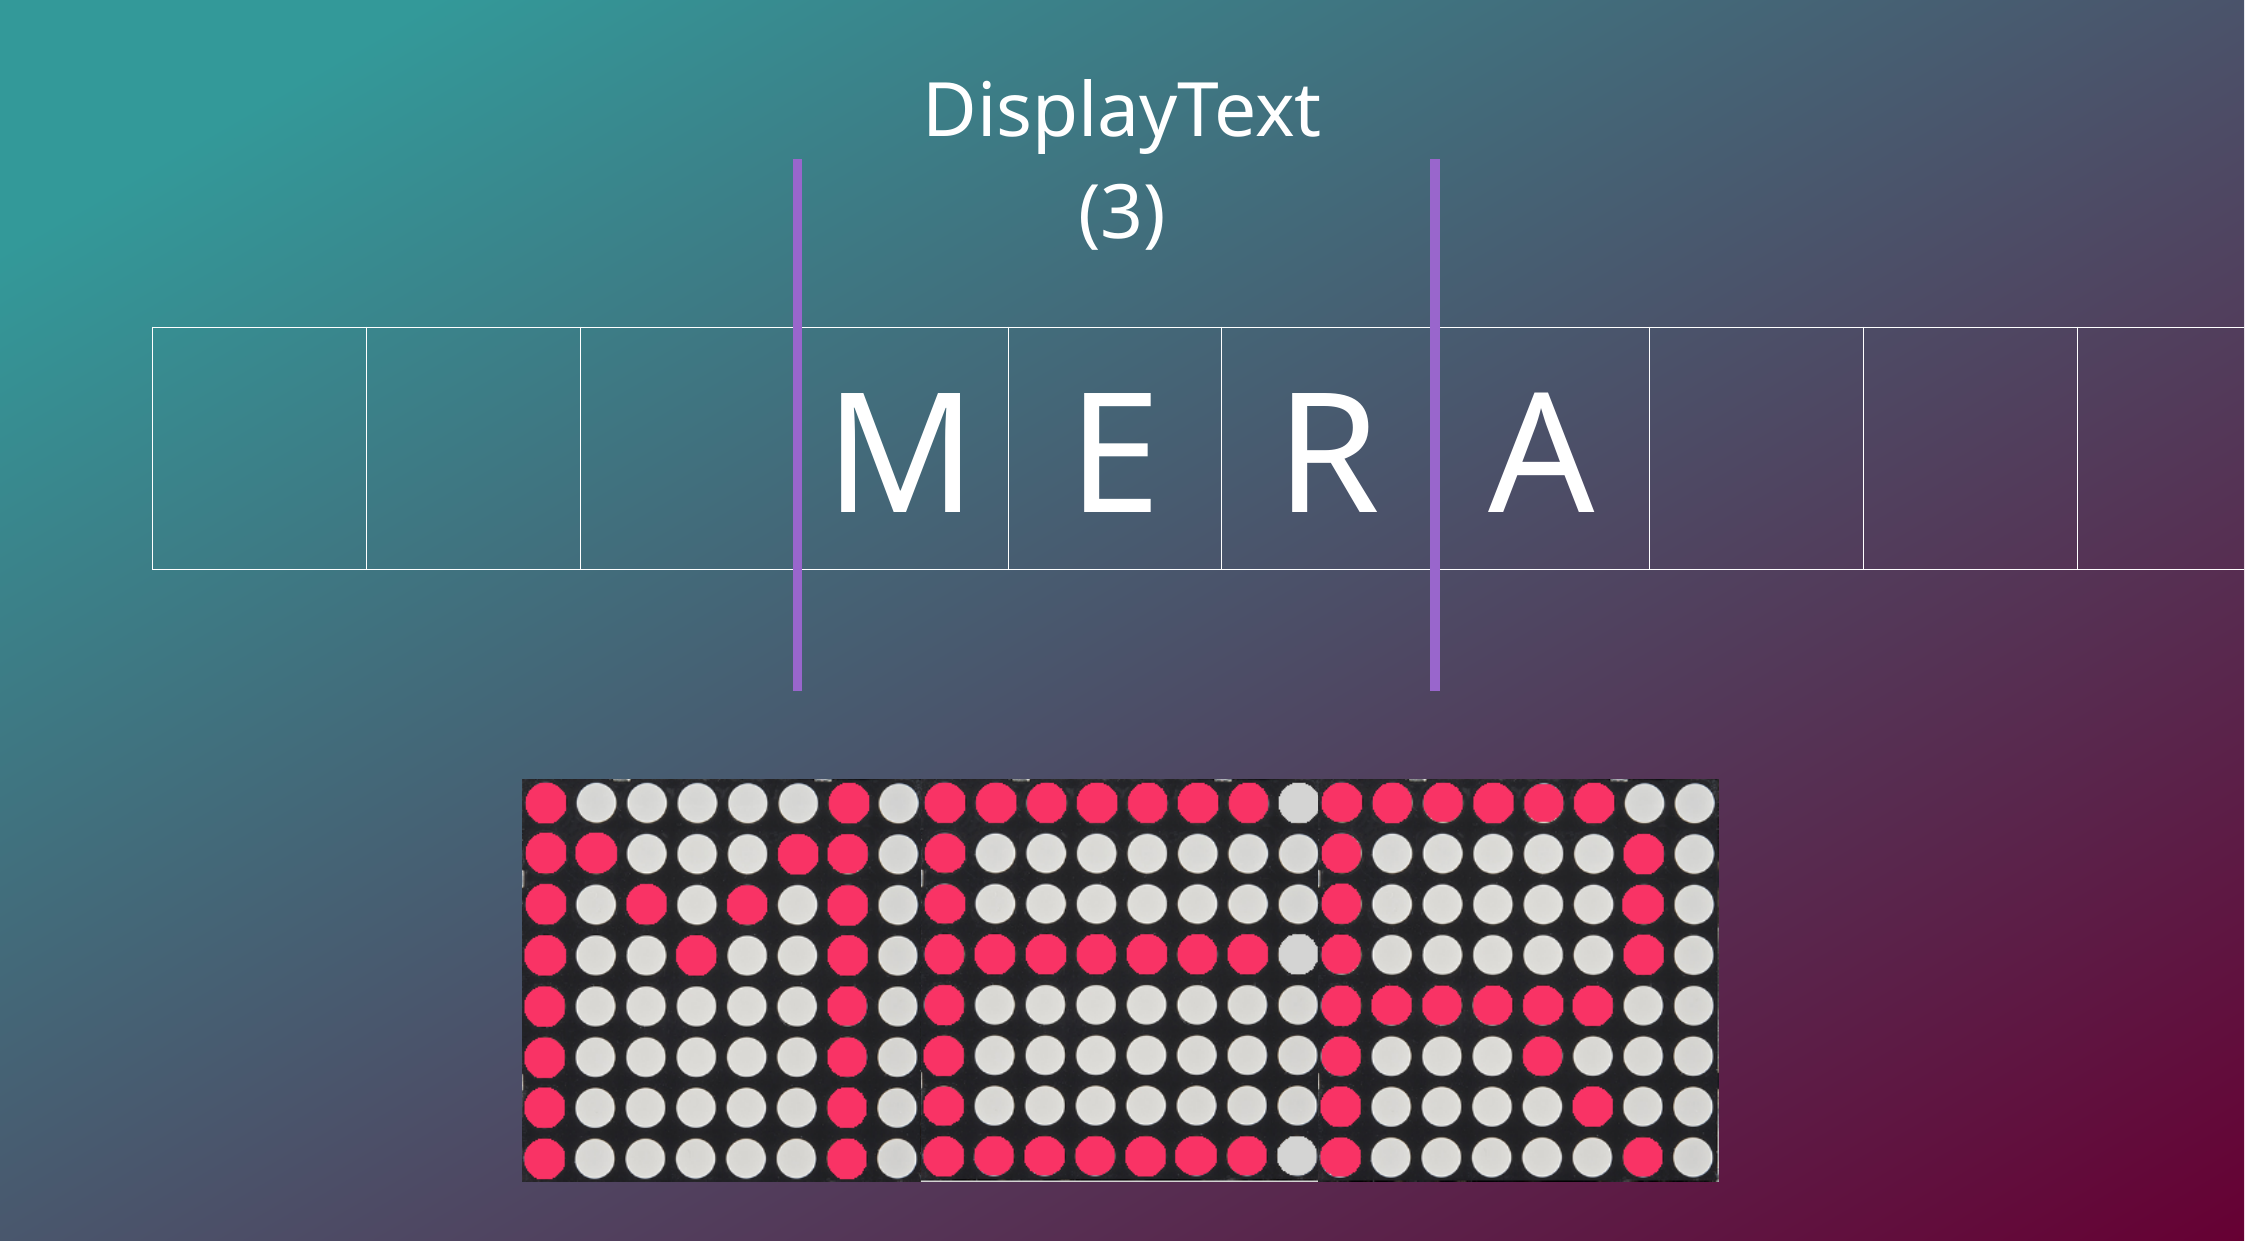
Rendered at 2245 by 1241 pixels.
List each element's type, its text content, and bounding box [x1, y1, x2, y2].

table_header [153, 328, 366, 569]
table_header [2078, 328, 2245, 569]
table_header M [802, 328, 1008, 569]
table_header A [1440, 328, 1649, 569]
table_header [1650, 328, 1863, 569]
picture [522, 779, 1719, 1182]
table_header [1864, 328, 2077, 569]
text_box DisplayText (3) [856, 49, 1388, 166]
table_header [367, 328, 580, 569]
table_header [581, 328, 793, 569]
table_header R [1222, 328, 1430, 569]
table_header E [1009, 328, 1221, 569]
